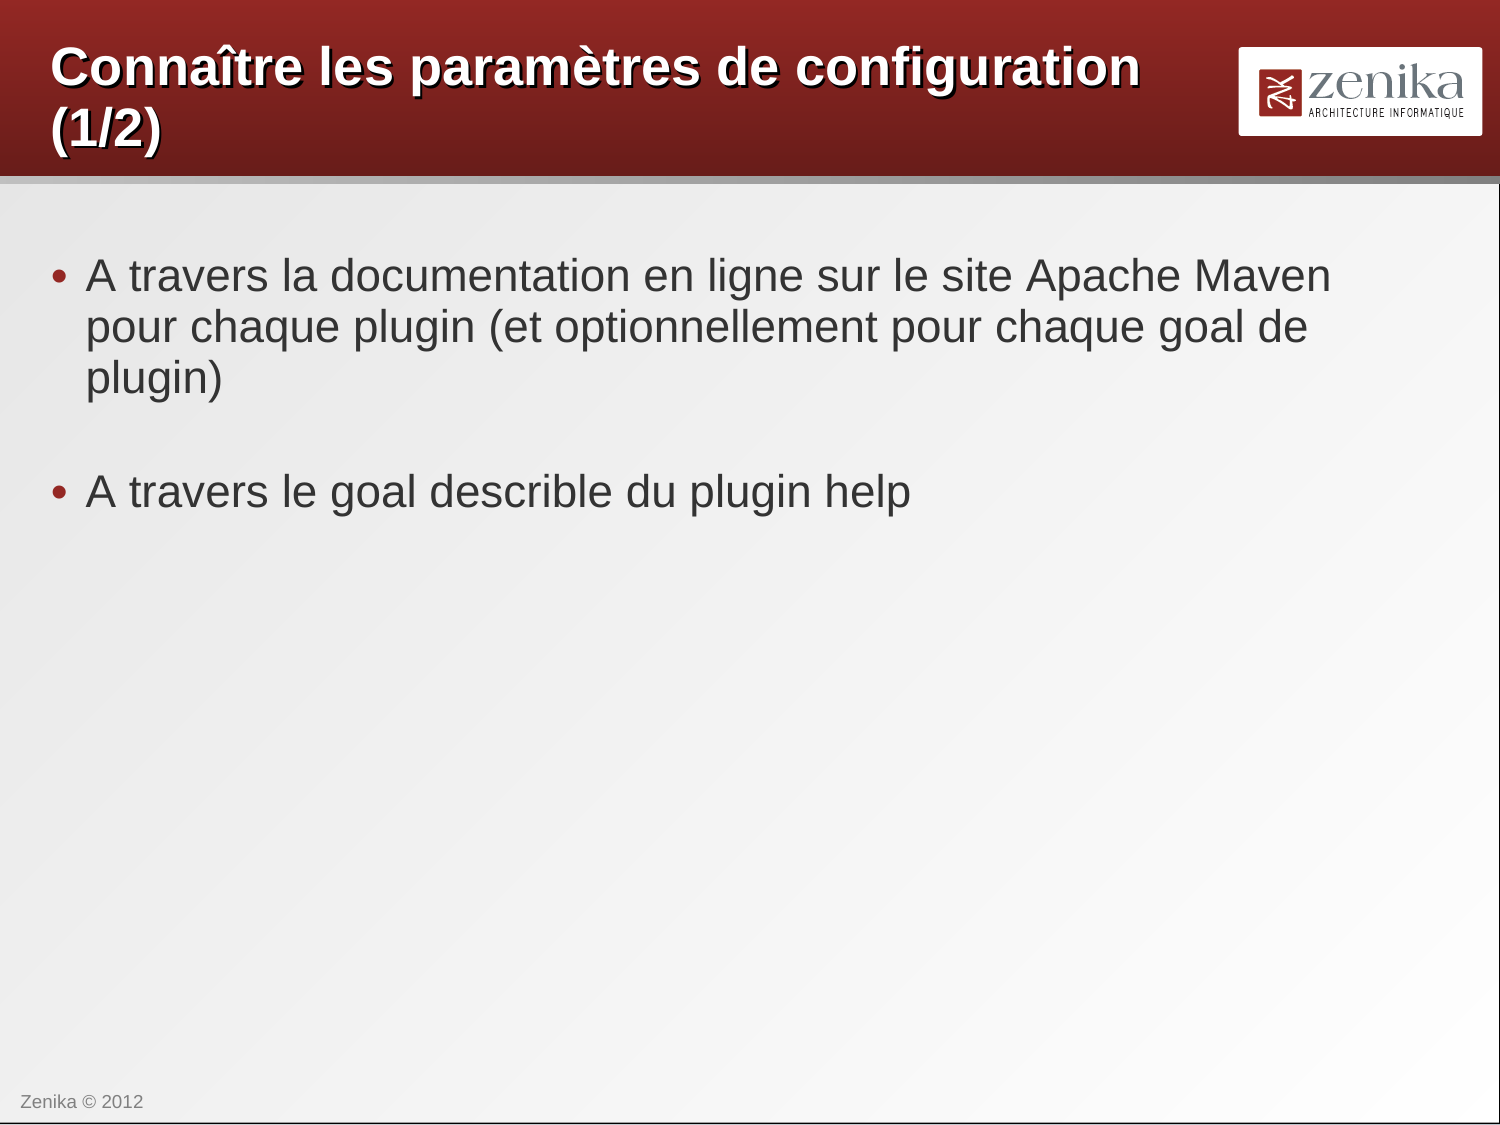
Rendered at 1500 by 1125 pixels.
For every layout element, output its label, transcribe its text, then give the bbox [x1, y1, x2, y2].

picture [1257, 58, 1464, 125]
list A travers la documentation en ligne sur le site Apache Maven pour chaque plugin (et optionnellement pour chaque goal de plugin) A travers le goal describle du plugin help [50, 249, 1435, 1079]
title Connaître les paramètres de configuration (1/2) [50, 15, 1206, 180]
